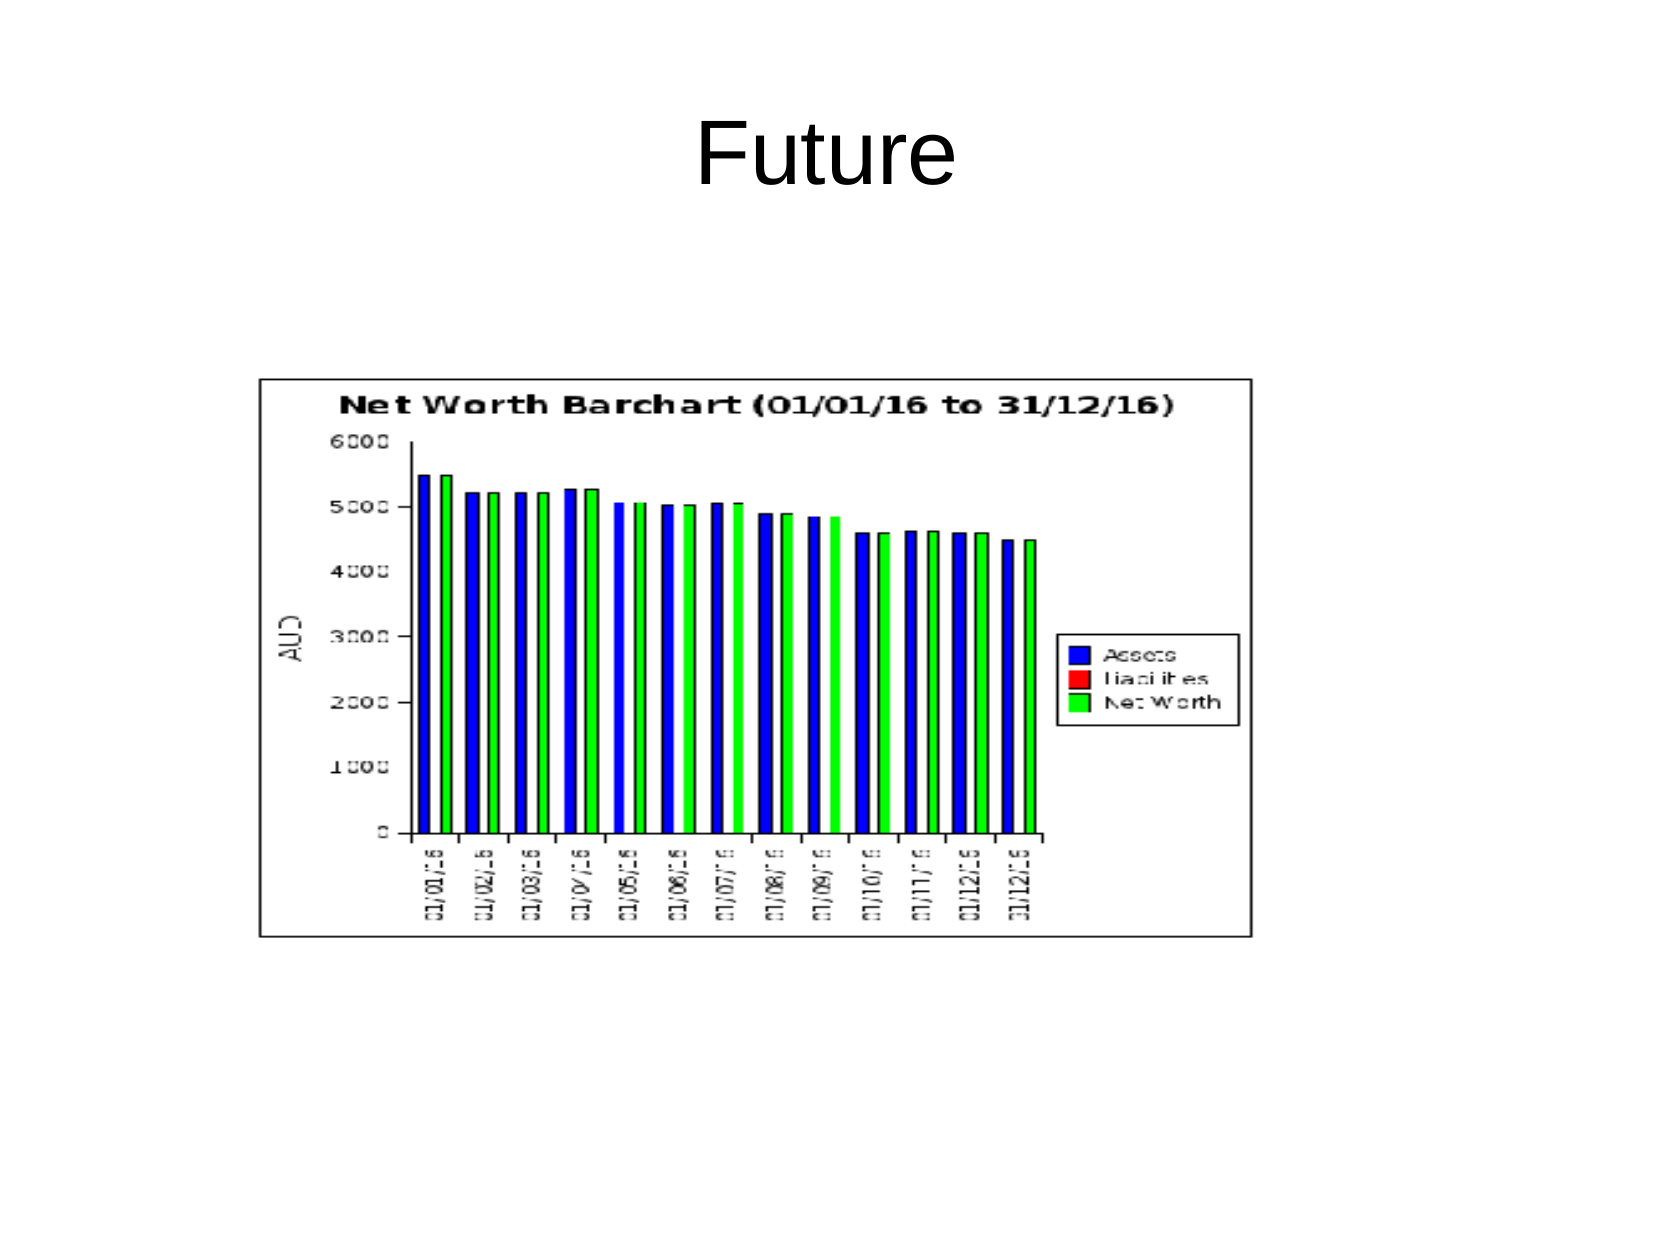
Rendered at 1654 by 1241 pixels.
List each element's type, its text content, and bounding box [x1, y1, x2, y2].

title Future [82, 49, 1571, 257]
picture [200, 337, 1654, 1241]
